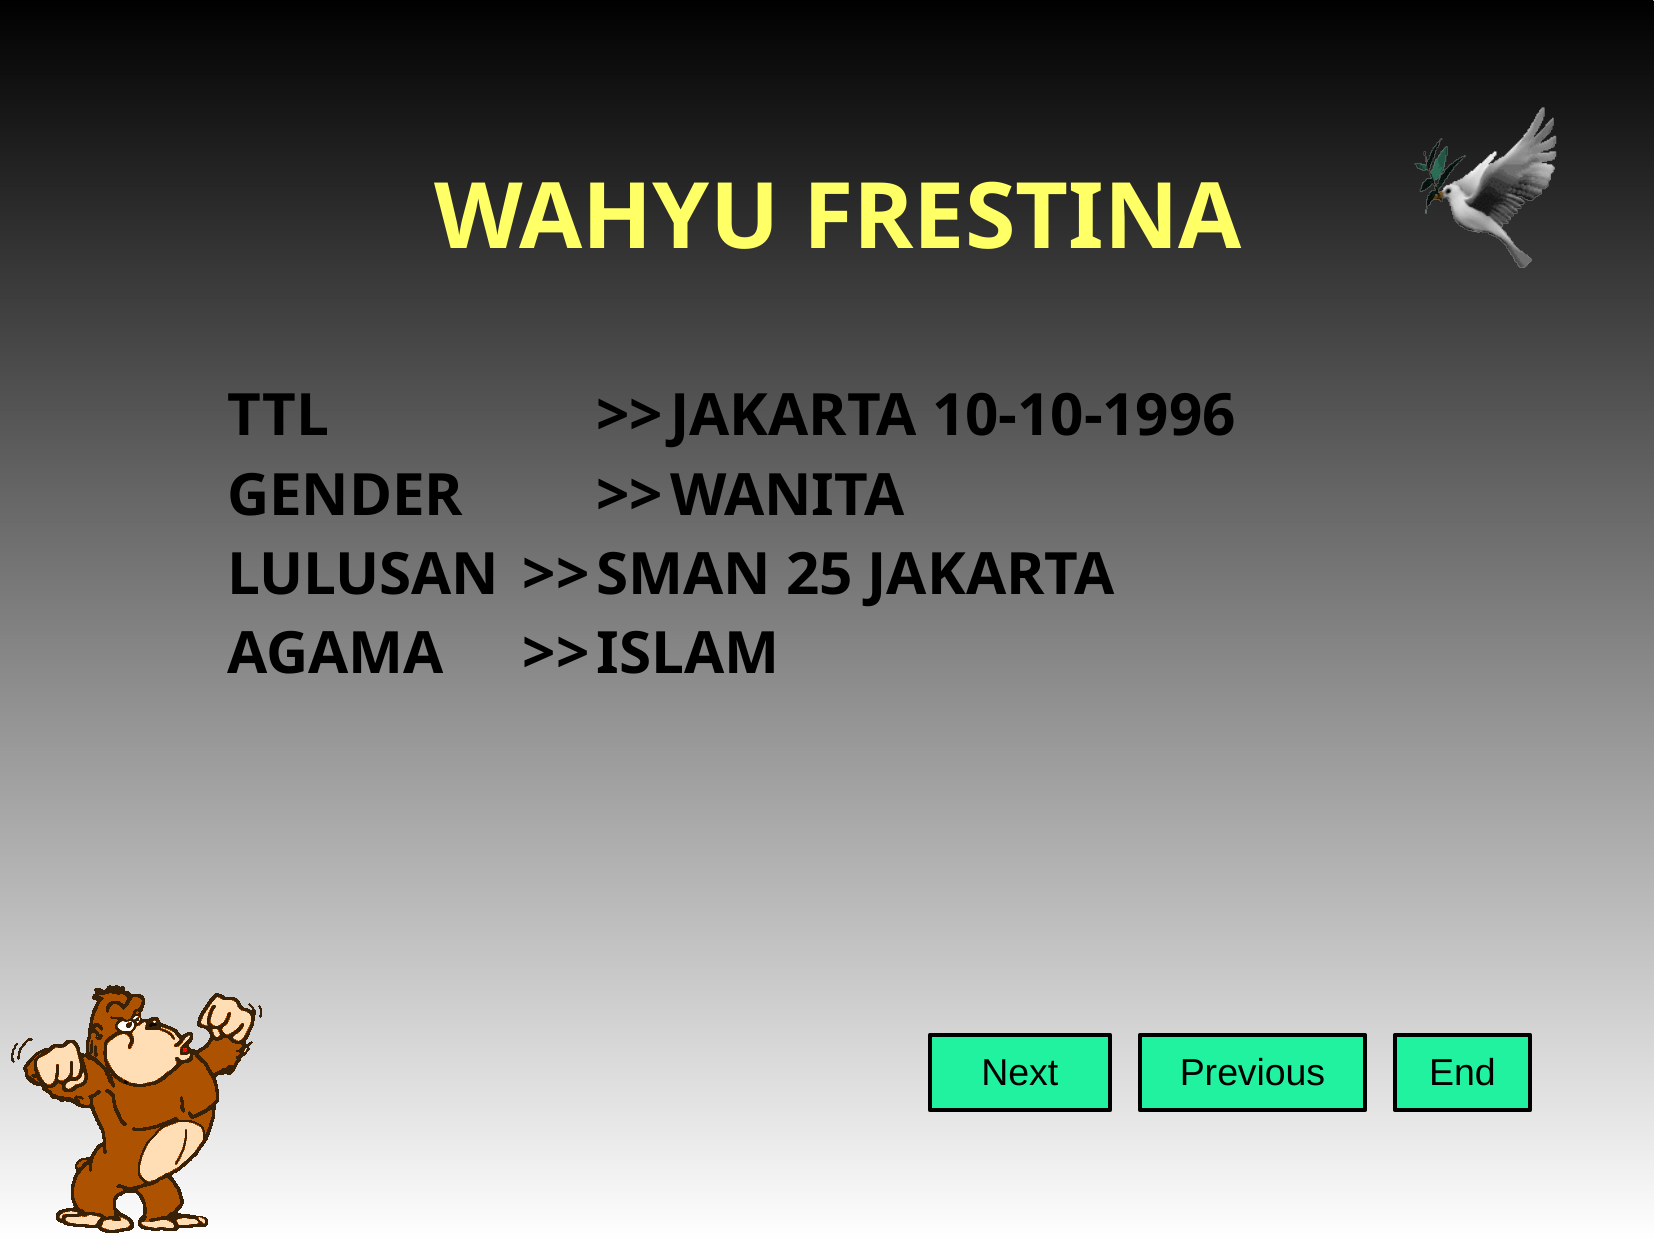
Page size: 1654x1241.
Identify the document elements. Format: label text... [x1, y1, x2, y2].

text_box Previous [1140, 1035, 1366, 1111]
text_box [82, 259, 1607, 898]
text_box WAHYU FRESTINA [177, 90, 1501, 335]
picture [7, 968, 267, 1239]
picture [1393, 100, 1595, 335]
text_box TTL >> JAKARTA 10-10-1996 GENDER >> WANITA LULUSAN >> SMAN 25 JAKARTA AGAMA >> ISLAM [212, 366, 1465, 875]
text_box Next [930, 1035, 1111, 1111]
text_box End [1395, 1035, 1531, 1111]
